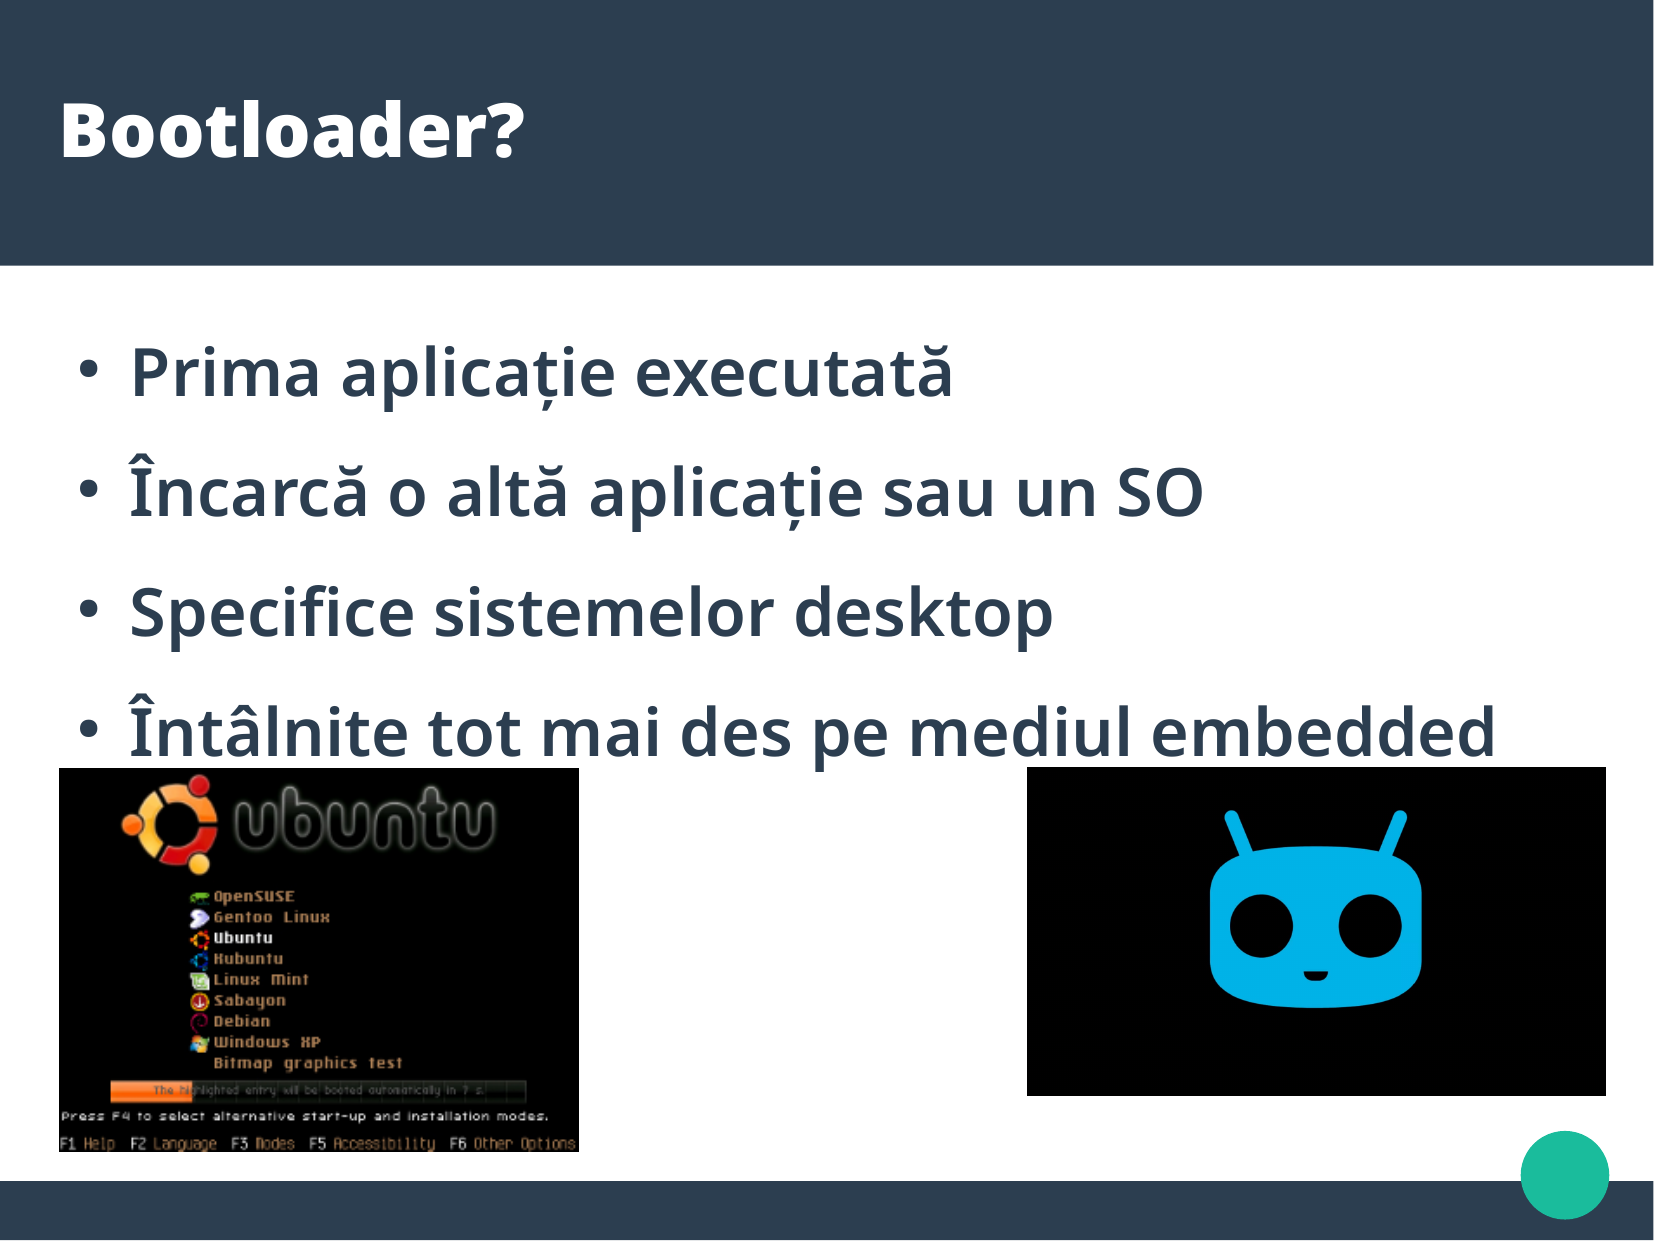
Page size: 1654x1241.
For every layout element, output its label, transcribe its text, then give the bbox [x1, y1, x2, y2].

title Bootloader? [59, 49, 1595, 207]
list Prima aplicație executată Încarcă o altă aplicație sau un SO Specifice sistemelor desktop Întâlnite tot mai des pe mediul embedded [59, 324, 1595, 1152]
picture [1027, 767, 1606, 1096]
picture [59, 768, 579, 1152]
